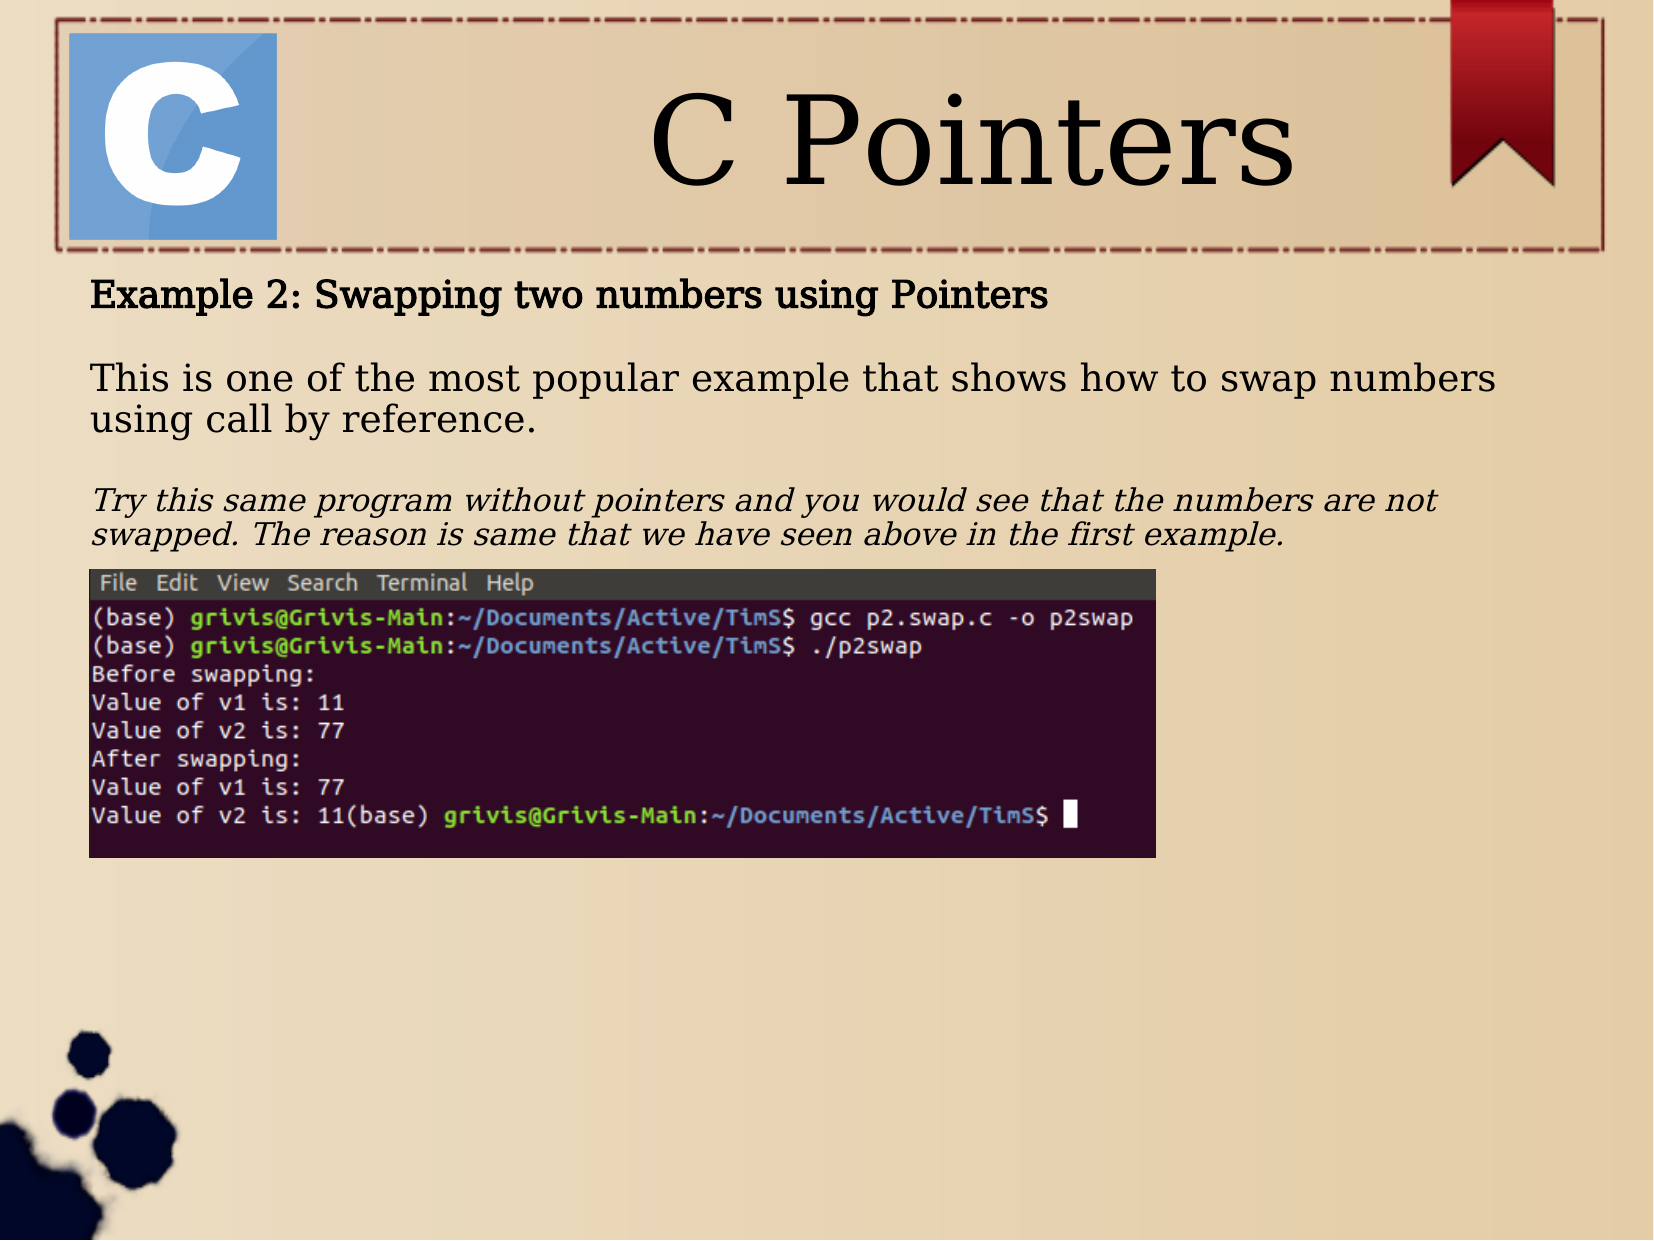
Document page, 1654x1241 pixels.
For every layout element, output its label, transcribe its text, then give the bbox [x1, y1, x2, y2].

text_box Example 2: Swapping two numbers using Pointers This is one of the most popular example that shows how to swap numbers using call by reference. Try this same program without pointers and you would see that the numbers are not swapped. The reason is same that we have seen above in the first example. [75, 266, 1606, 519]
picture [0, 0, 1654, 1240]
title C Pointers [495, 47, 1413, 229]
